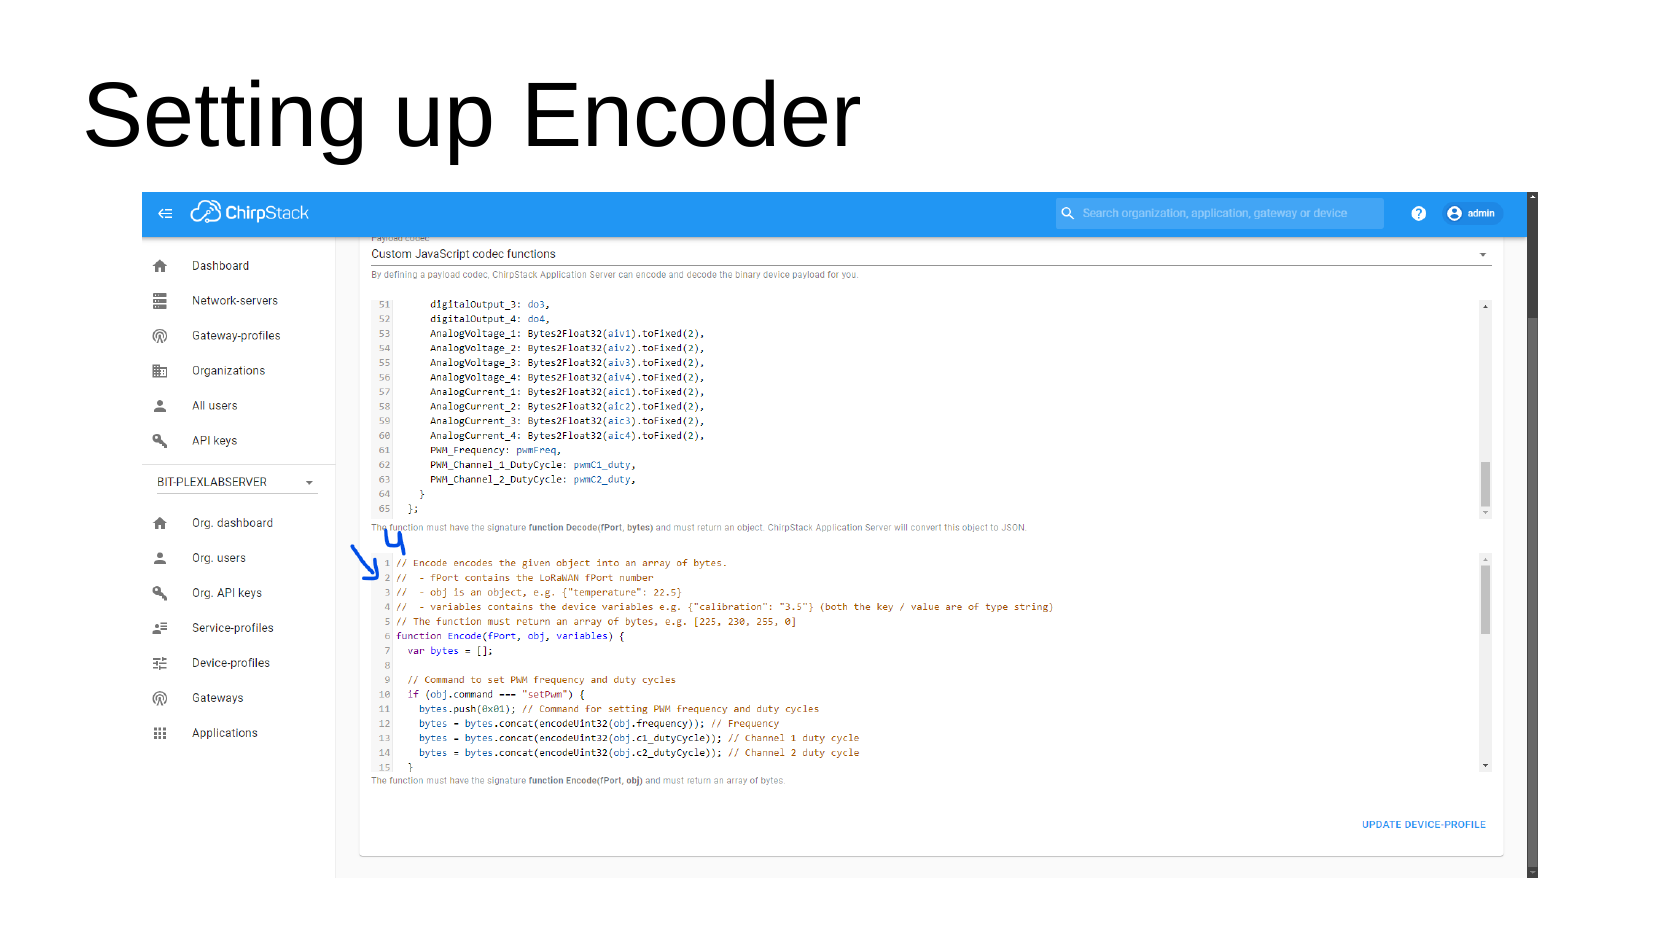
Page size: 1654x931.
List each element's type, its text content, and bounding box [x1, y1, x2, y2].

picture [142, 192, 1538, 878]
title Setting up Encoder [82, 37, 1571, 193]
